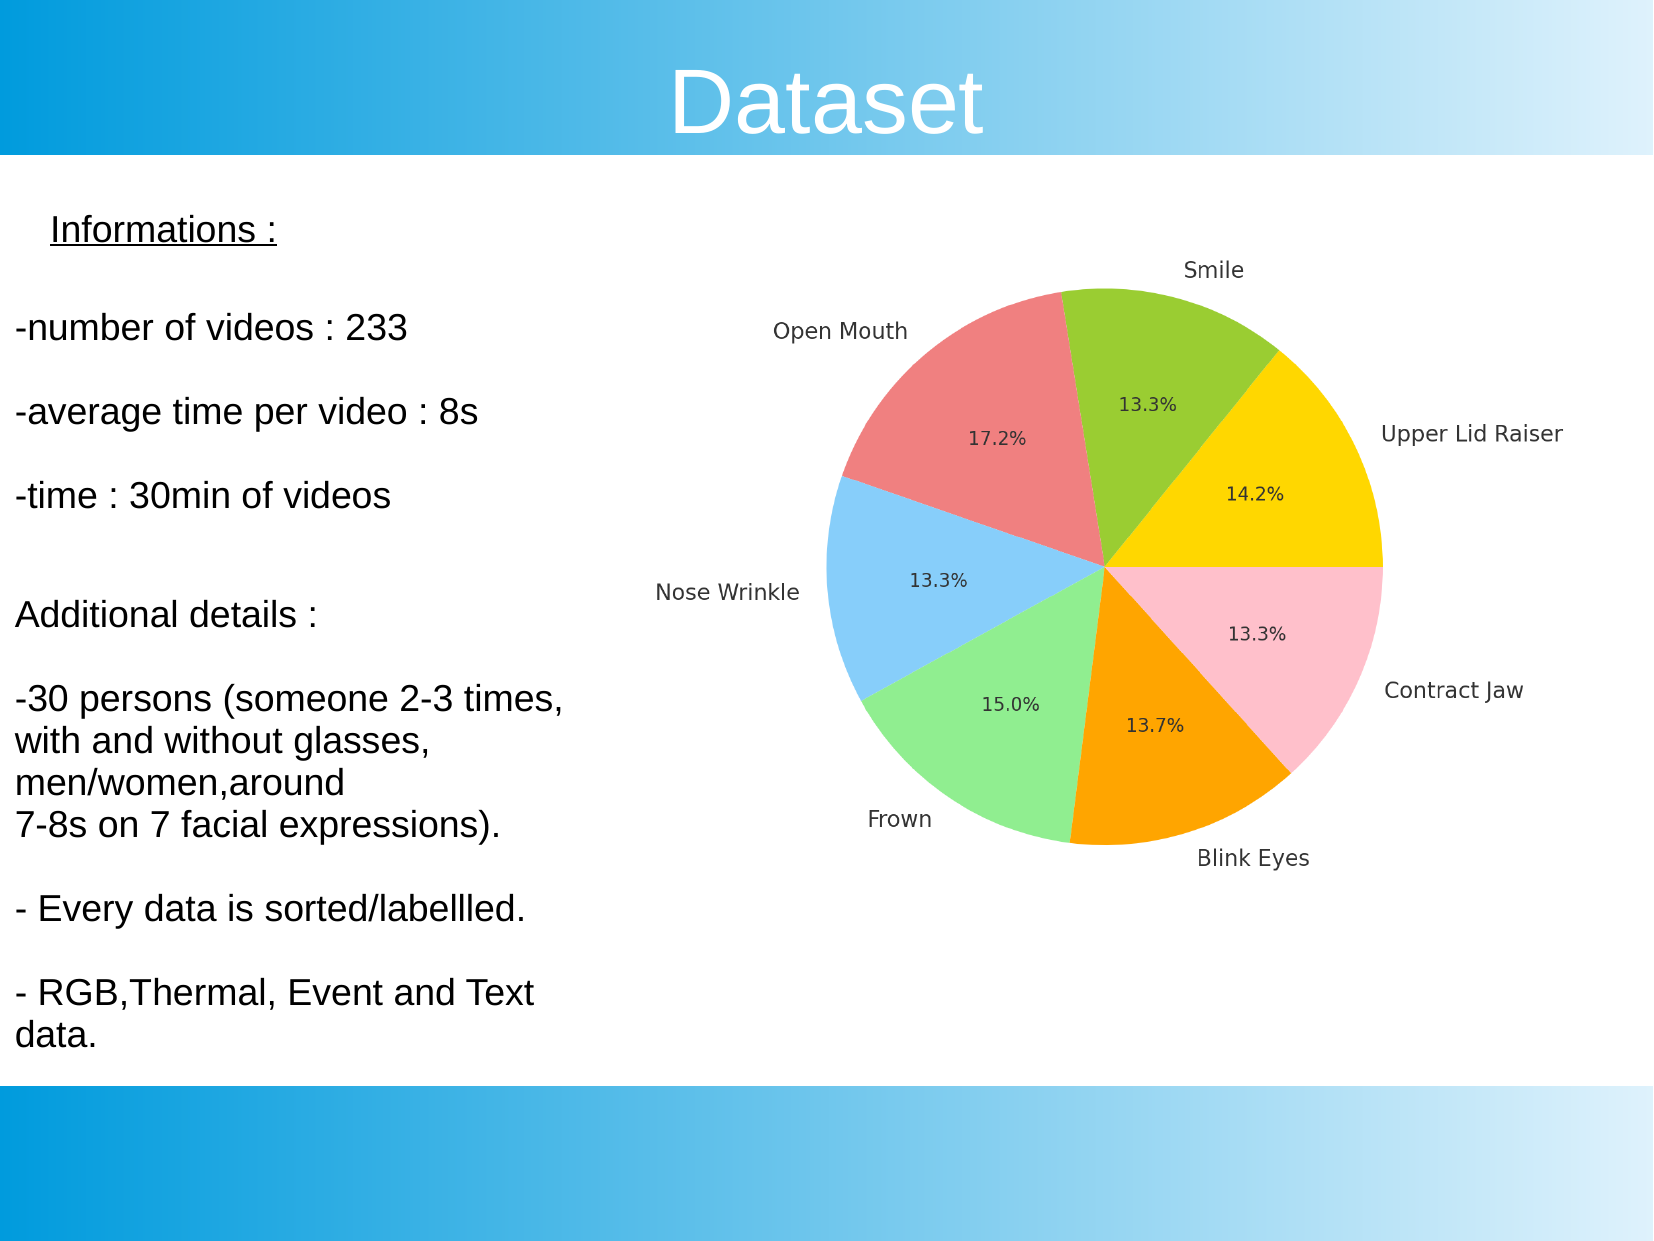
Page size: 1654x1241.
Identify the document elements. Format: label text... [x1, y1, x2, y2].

text_box -number of videos : 233 -average time per video : 8s -time : 30min of videos [0, 298, 508, 586]
text_box Informations : [35, 200, 438, 258]
text_box Additional details : -30 persons (someone 2-3 times, with and without glasses, men/women,around 7-8s on 7 facial expressions). - Every data is sorted/labellled. - RGB,Thermal, Event and Text data. [0, 586, 615, 1147]
picture [578, 247, 1630, 886]
title Dataset [82, 49, 1571, 155]
